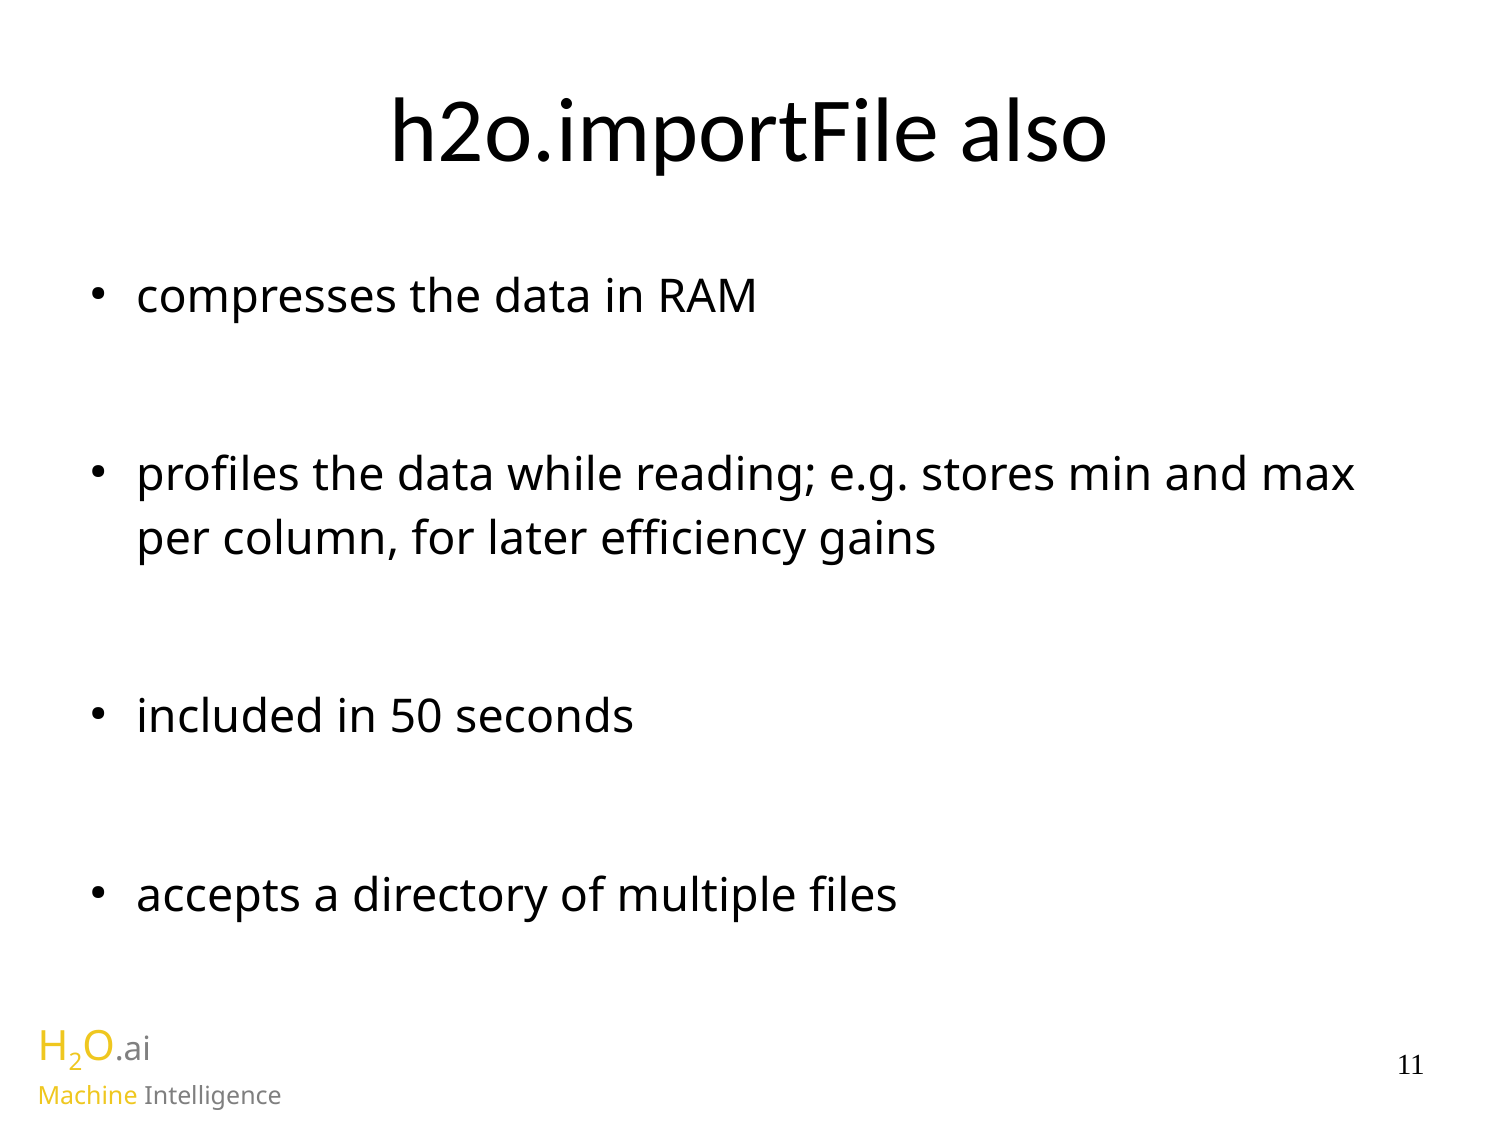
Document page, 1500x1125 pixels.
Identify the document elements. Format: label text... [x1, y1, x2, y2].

title h2o.importFile also [75, 15, 1425, 262]
list compresses the data in RAM profiles the data while reading; e.g. stores min and max per column, for later efficiency gains included in 50 seconds accepts a directory of multiple files [75, 262, 1425, 931]
